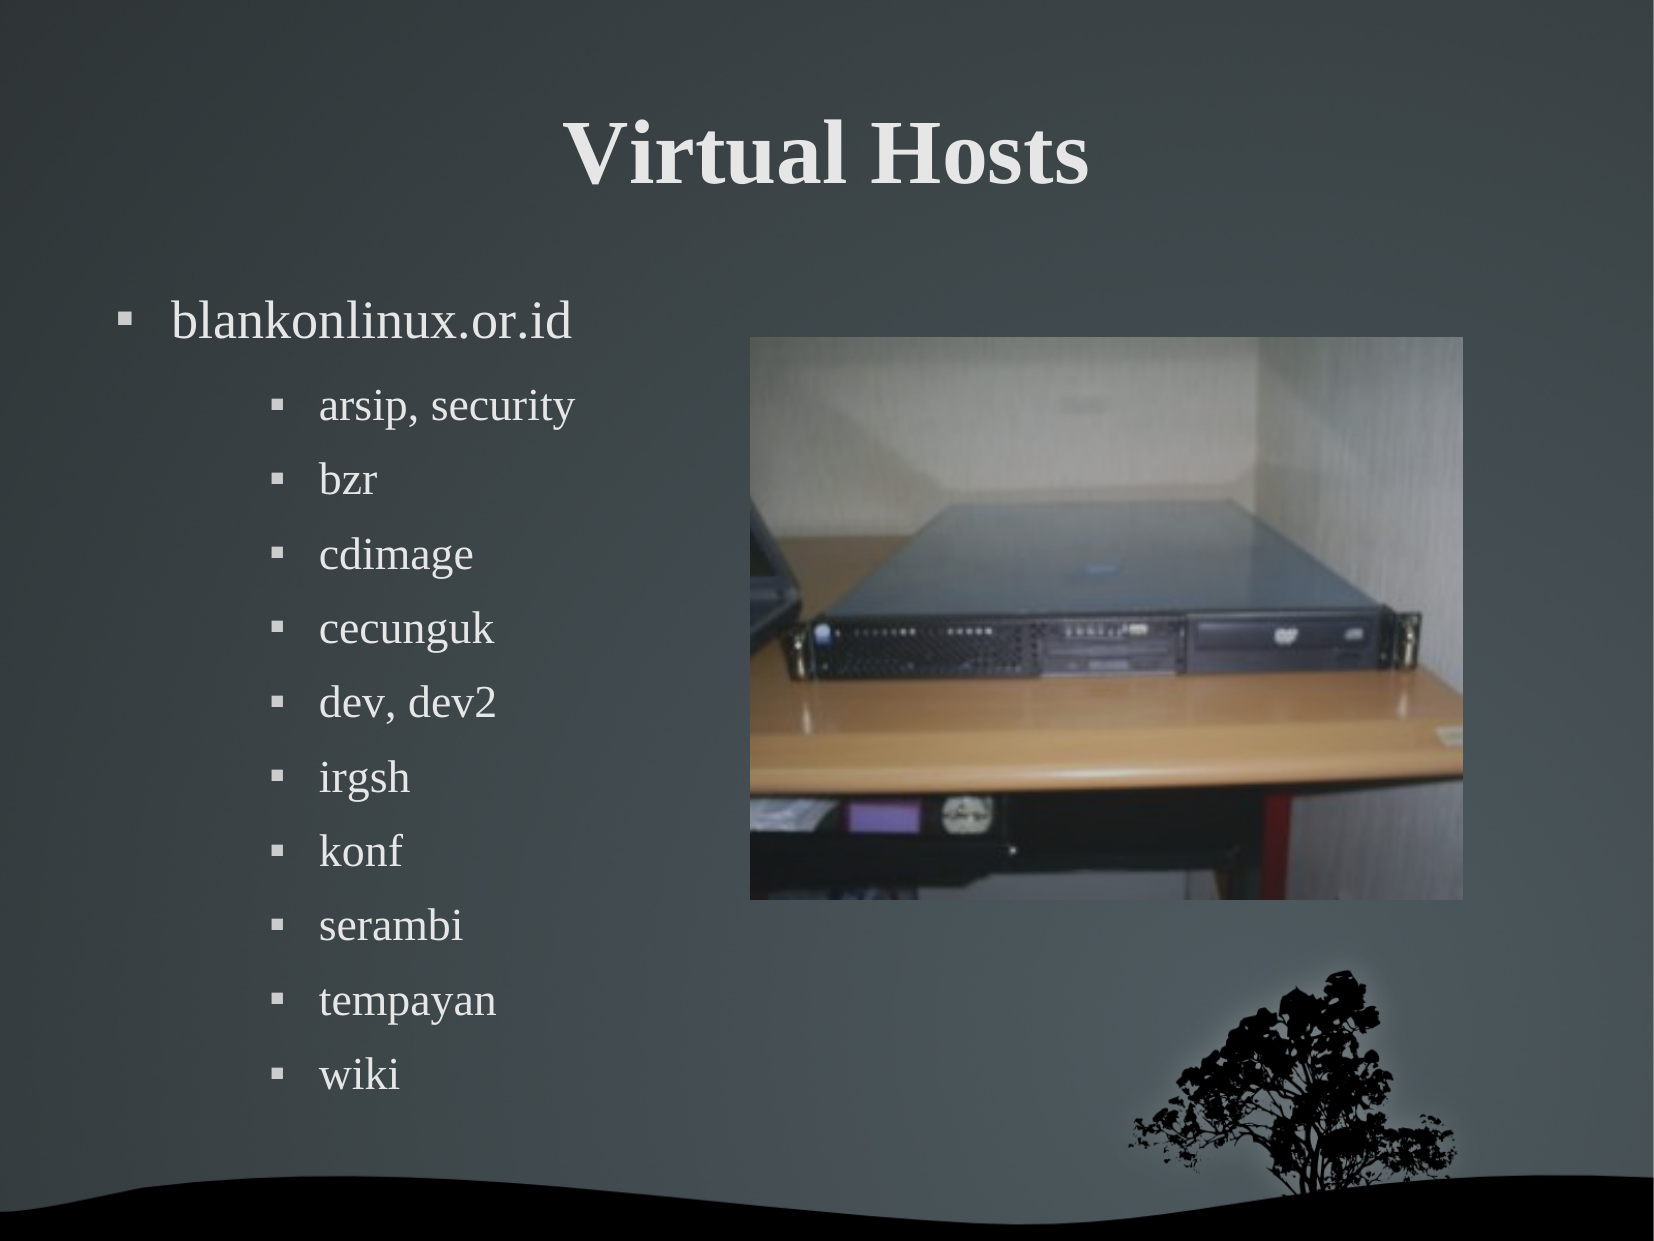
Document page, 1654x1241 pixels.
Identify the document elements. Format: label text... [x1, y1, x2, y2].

title Virtual Hosts [82, 49, 1571, 257]
picture [0, 0, 1654, 1241]
list blankonlinux.or.id arsip, security bzr cdimage cecunguk dev, dev2 irgsh konf serambi tempayan wiki [82, 290, 1571, 1153]
